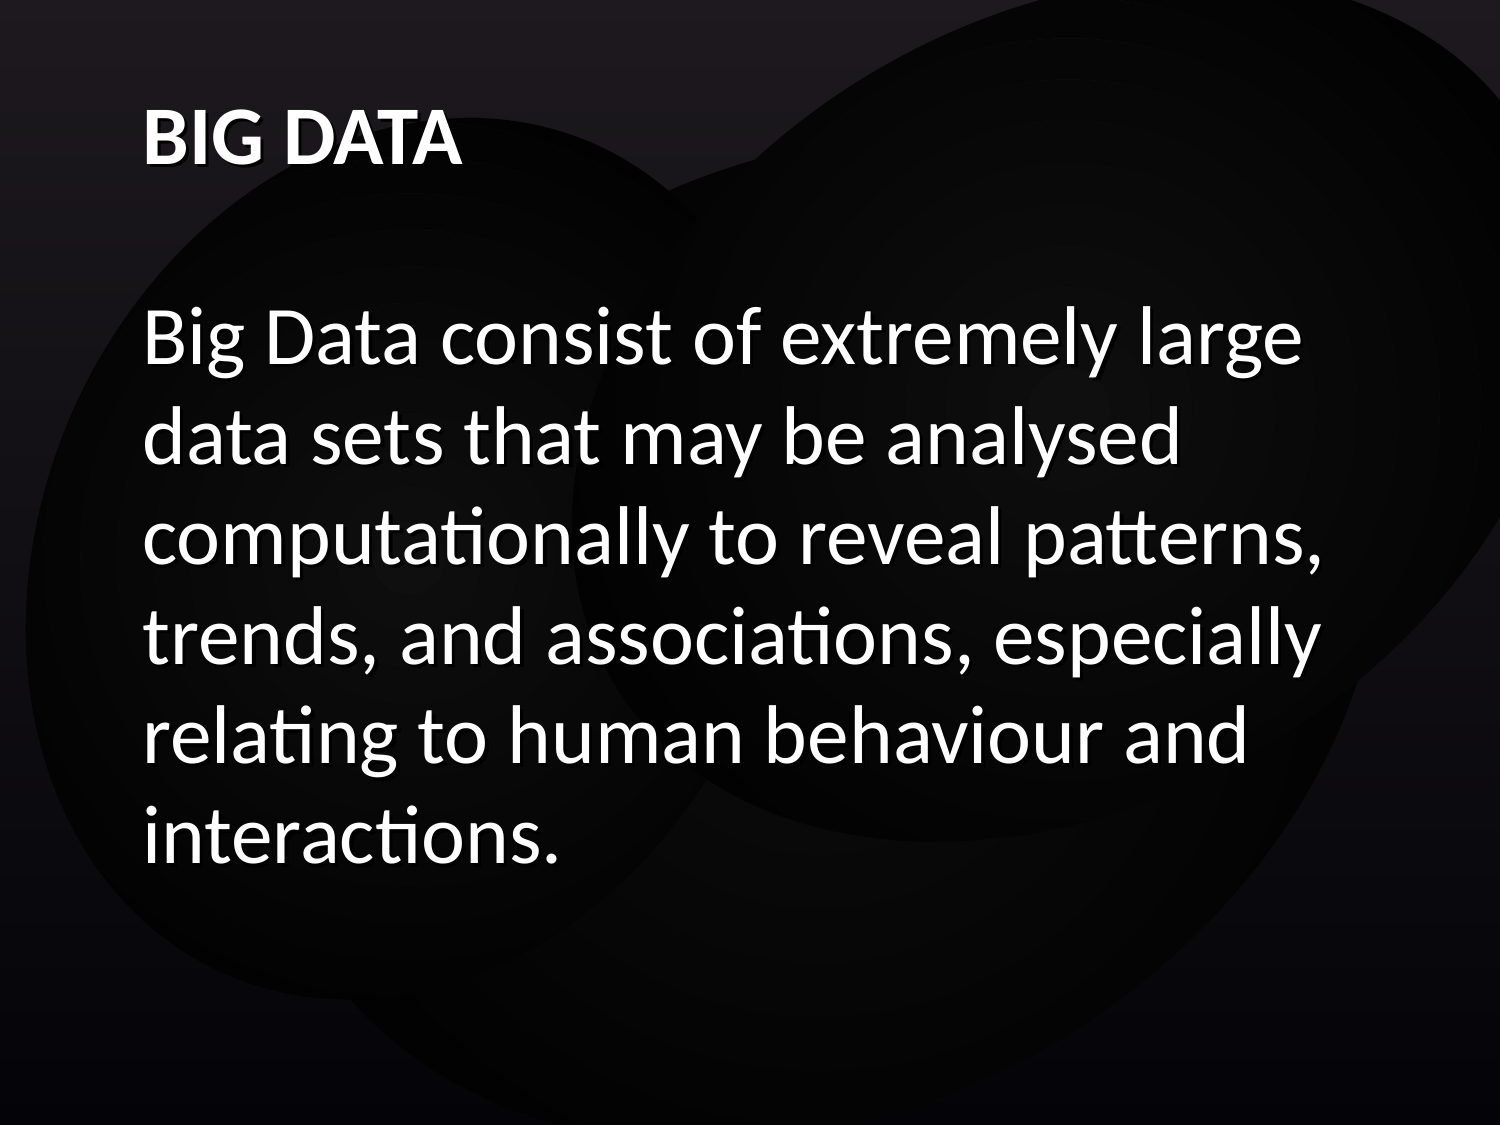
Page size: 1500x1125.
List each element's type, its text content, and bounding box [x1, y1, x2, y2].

title BIG DATA Big Data consist of extremely large data sets that may be analysed computationally to reveal patterns, trends, and associations, especially relating to human behaviour and interactions. [127, 66, 1366, 1024]
